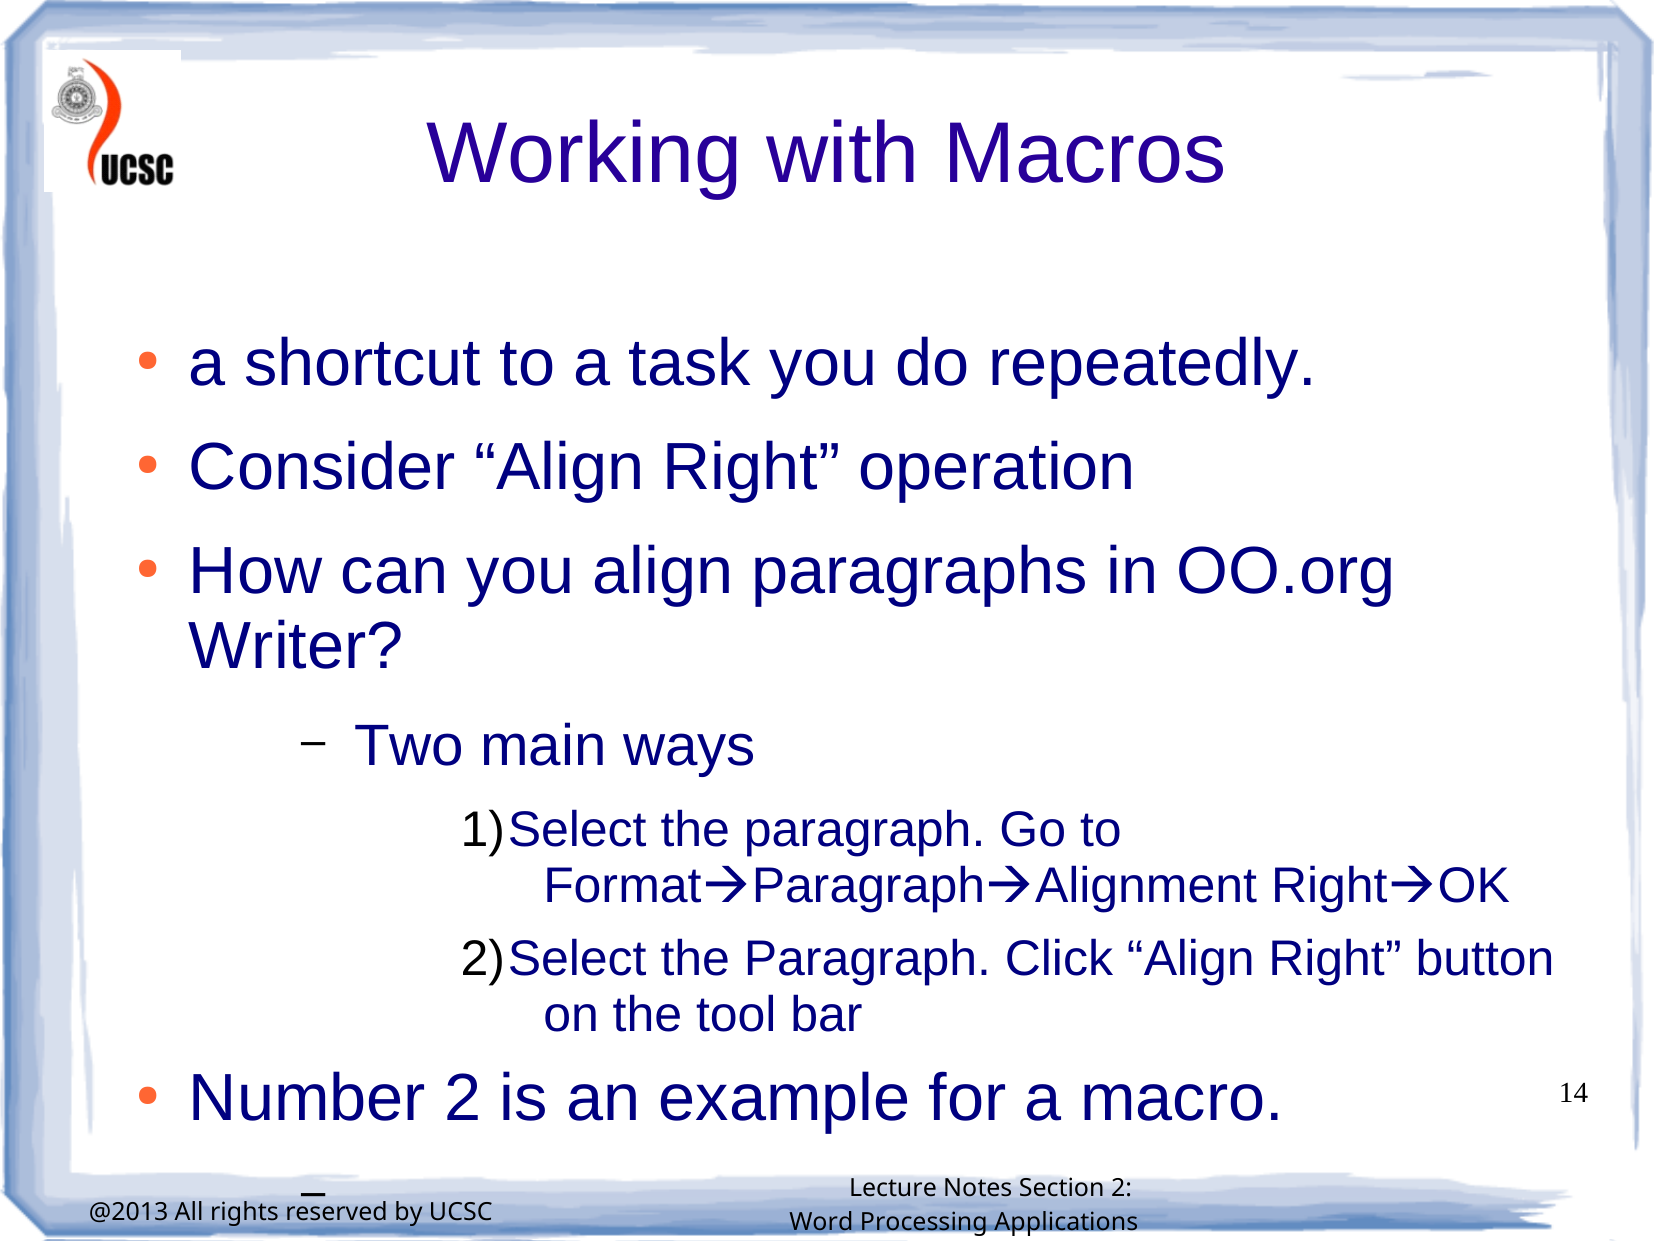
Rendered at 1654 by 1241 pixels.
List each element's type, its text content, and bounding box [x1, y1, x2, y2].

list a shortcut to a task you do repeatedly. Consider “Align Right” operation How can you align paragraphs in OO.org Writer? Two main ways Select the paragraph. Go to FormatParagraphAlignment RightOK Select the Paragraph. Click “Align Right” button on the tool bar Number 2 is an example for a macro. [118, 324, 1571, 1241]
picture [0, 0, 1654, 1241]
title Working with Macros [82, 49, 1571, 257]
